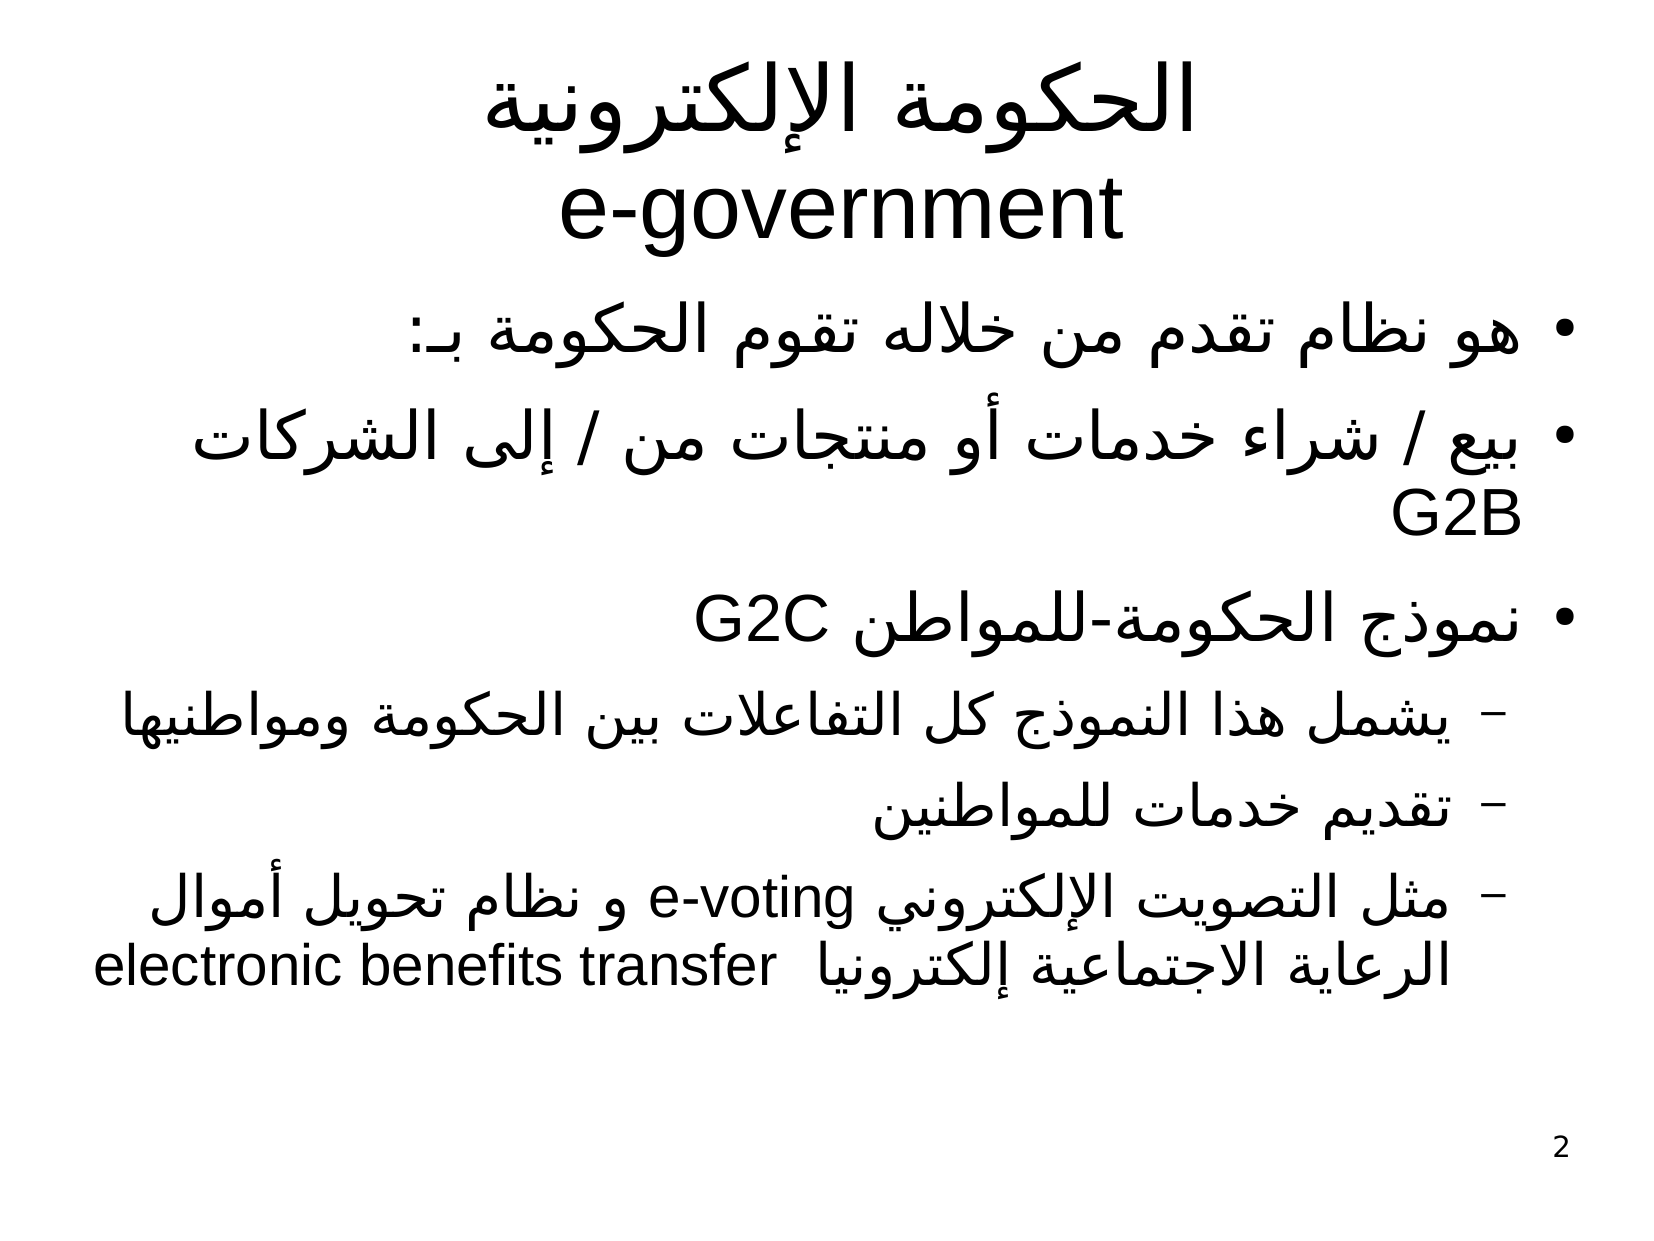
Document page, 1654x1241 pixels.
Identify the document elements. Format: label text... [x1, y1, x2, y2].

list هو نظام تقدم من خلاله تقوم الحكومة بـ: بيع / شراء خدمات أو منتجات من / إلى الشركات G2B نموذج الحكومة-للمواطن G2C يشمل هذا النموذج كل التفاعلات بين الحكومة ومواطنيها تقديم خدمات للمواطنين مثل التصويت الإلكتروني e-voting و نظام تحويل أموال الرعاية الاجتماعية إلكترونيا electronic benefits transfer [23, 290, 1595, 1099]
title الحكومة الإلكترونية e-government [82, 41, 1571, 265]
